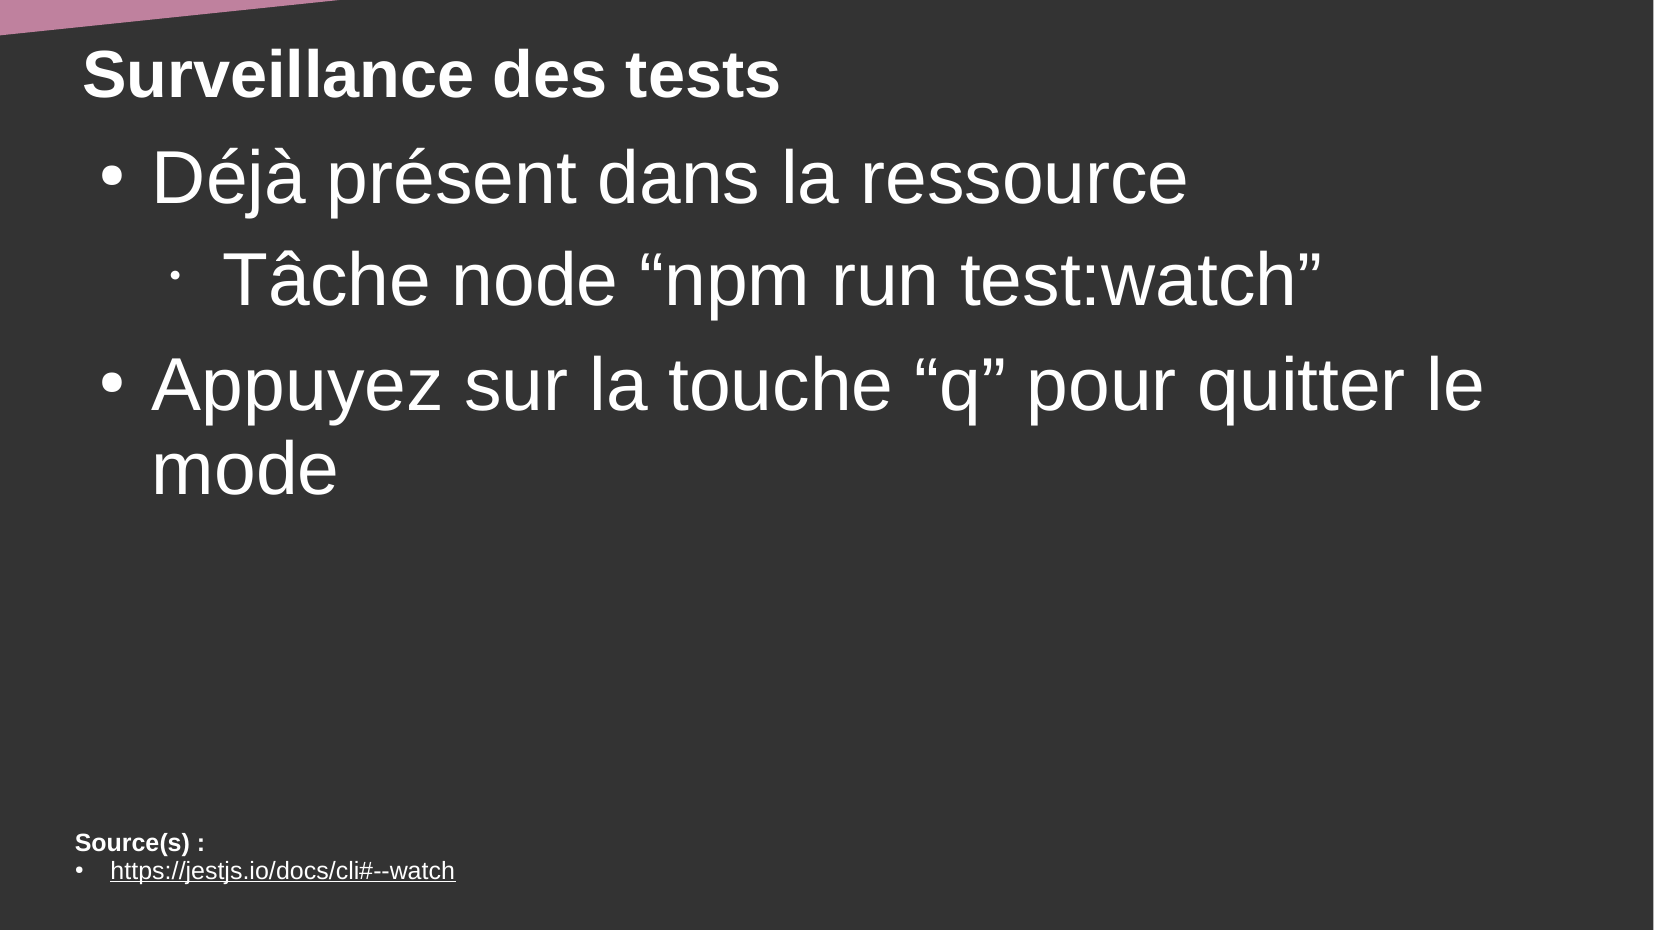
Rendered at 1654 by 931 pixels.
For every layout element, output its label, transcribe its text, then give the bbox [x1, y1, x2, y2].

text_box [0, 0, 340, 36]
list Déjà présent dans la ressource Tâche node “npm run test:watch” Appuyez sur la touche “q” pour quitter le mode [80, 135, 1619, 579]
title Surveillance des tests [82, 37, 799, 114]
text_box Source(s) : https://jestjs.io/docs/cli#--watch [60, 821, 1546, 906]
